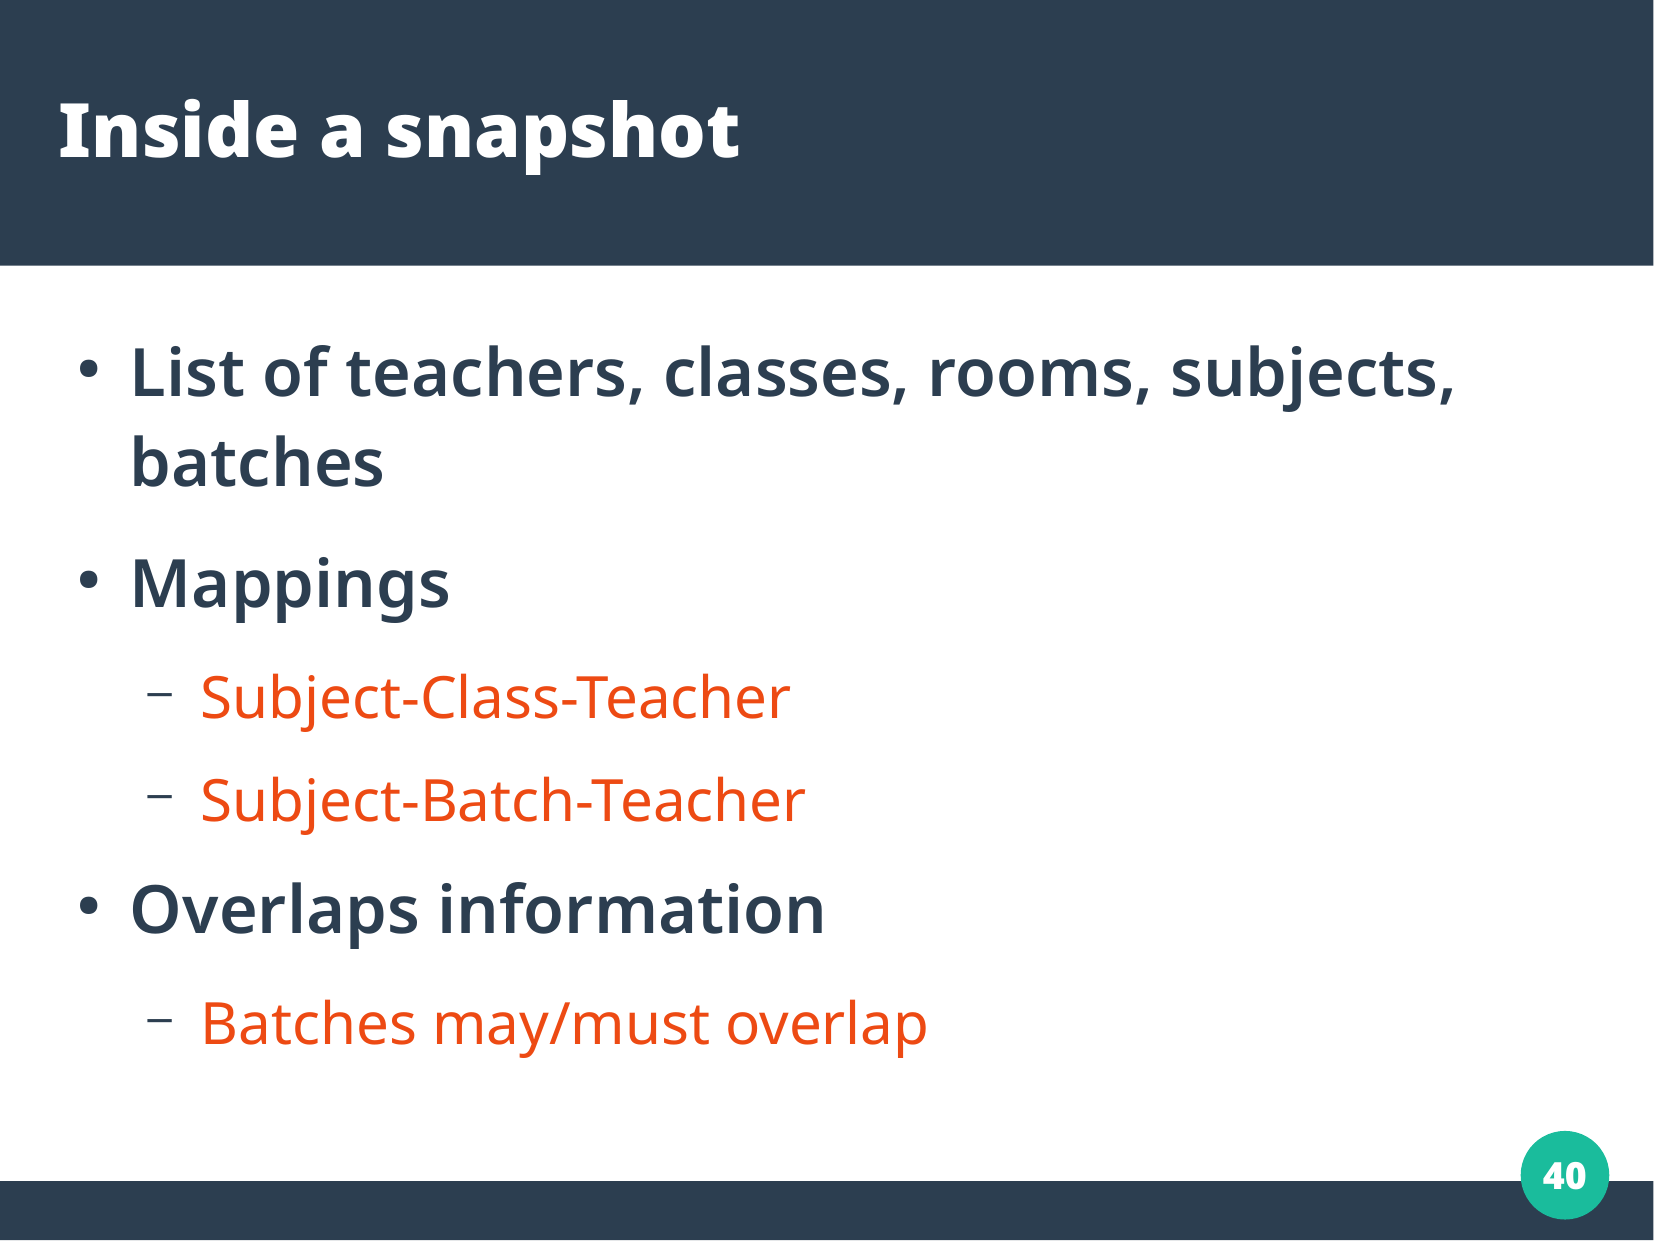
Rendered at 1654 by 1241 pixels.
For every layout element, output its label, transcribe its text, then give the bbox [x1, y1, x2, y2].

title Inside a snapshot [59, 49, 1595, 207]
list List of teachers, classes, rooms, subjects, batches Mappings Subject-Class-Teacher Subject-Batch-Teacher Overlaps information Batches may/must overlap [59, 324, 1595, 1152]
